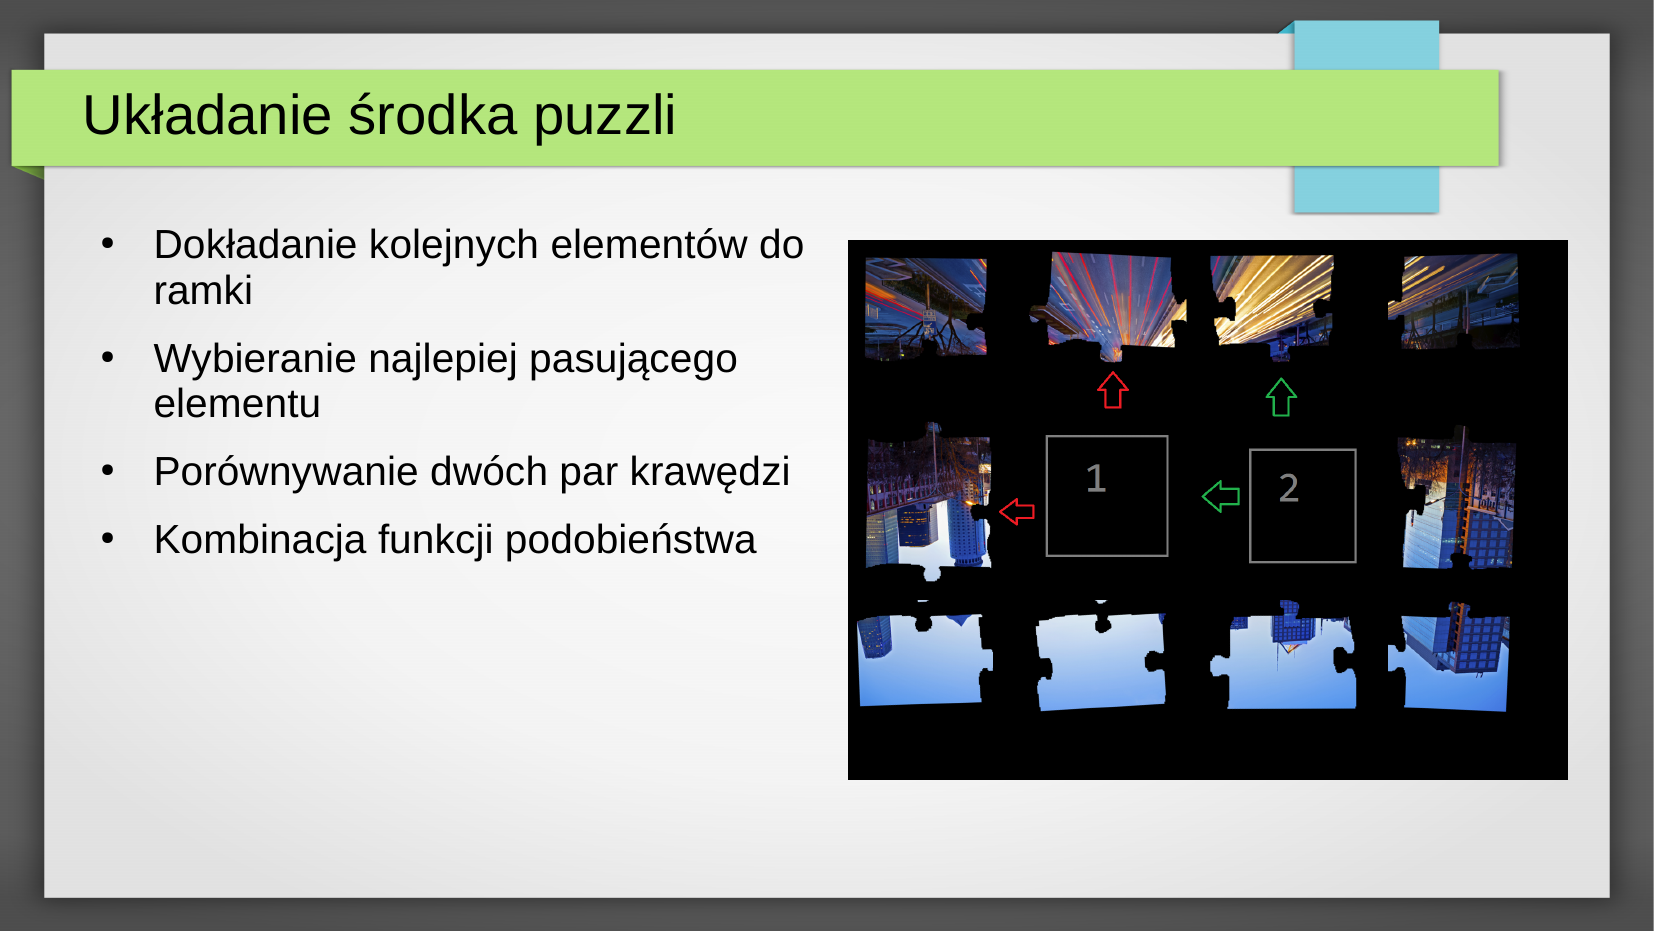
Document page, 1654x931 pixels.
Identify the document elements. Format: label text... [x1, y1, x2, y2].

picture [0, 0, 1654, 931]
list Dokładanie kolejnych elementów do ramki Wybieranie najlepiej pasującego elementu Porównywanie dwóch par krawędzi Kombinacja funkcji podobieństwa [82, 221, 809, 761]
title Układanie środka puzzli [82, 70, 1264, 160]
